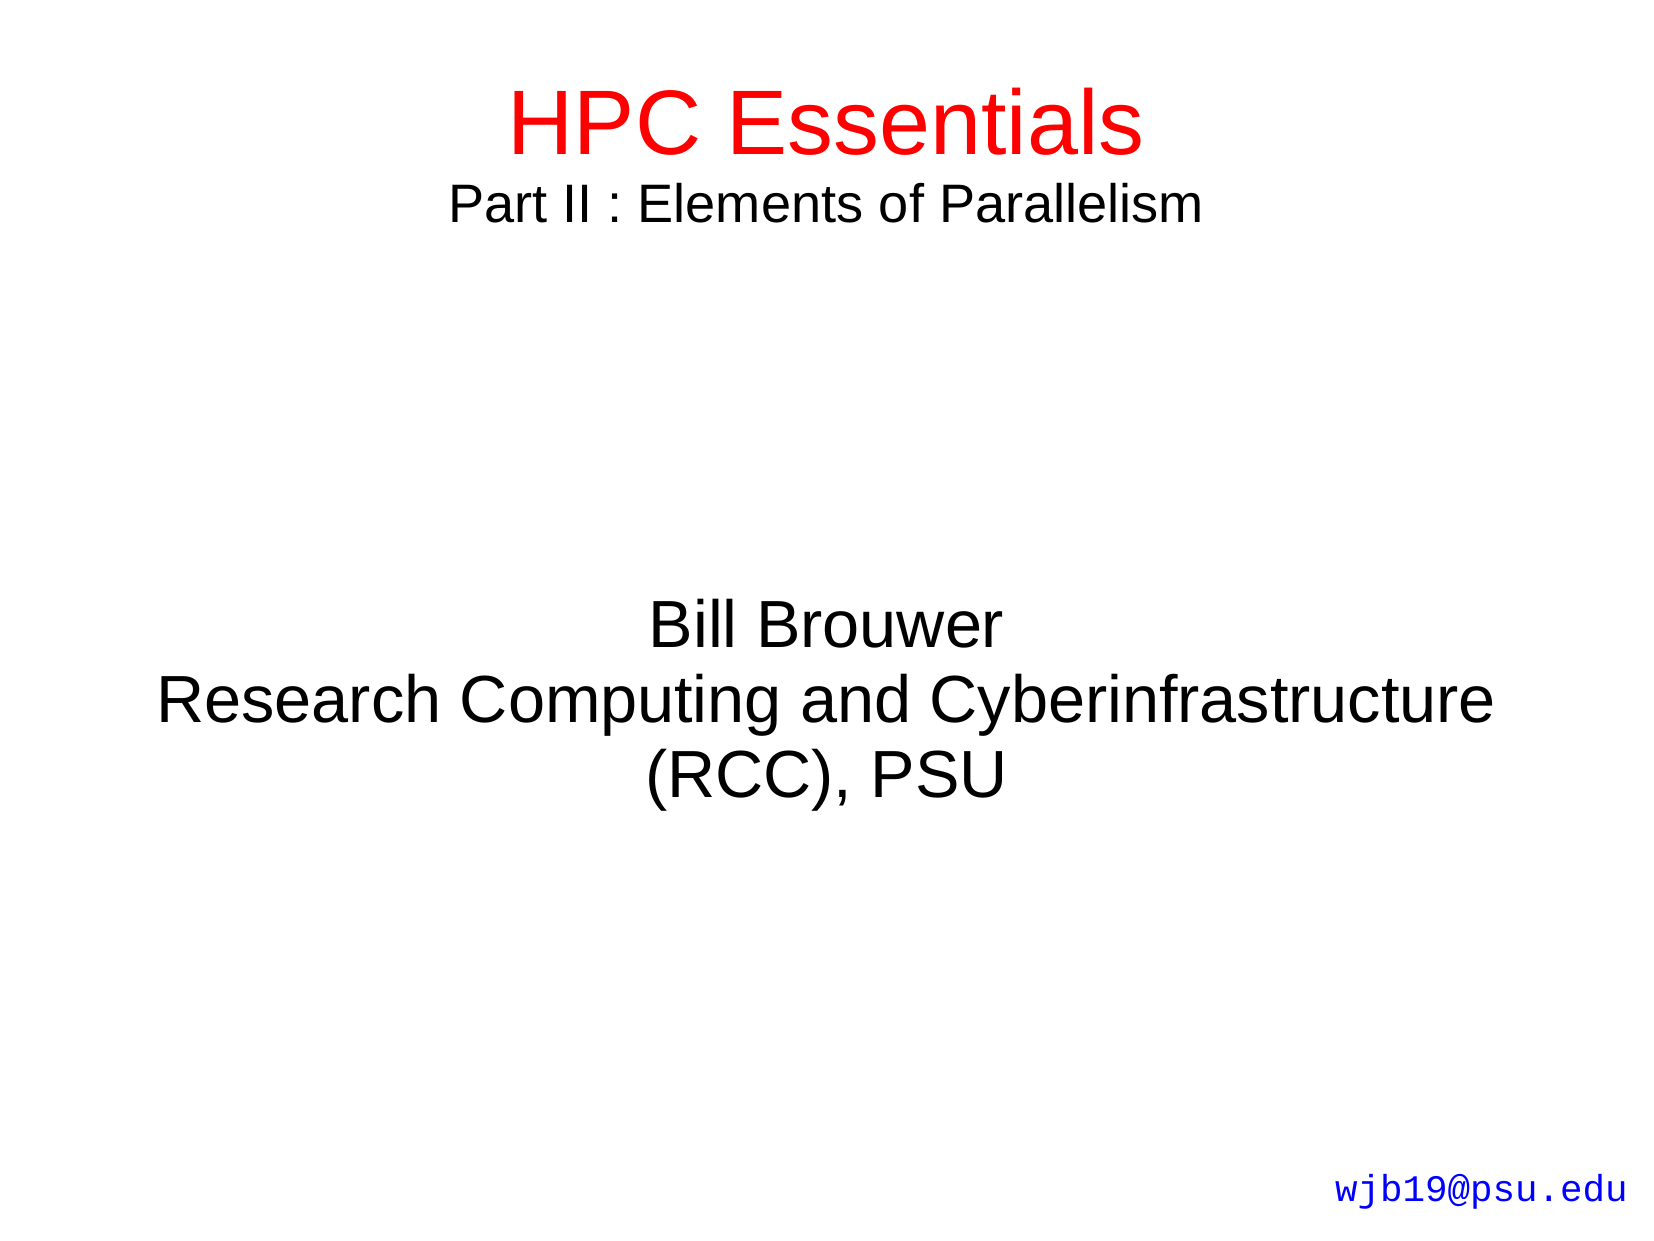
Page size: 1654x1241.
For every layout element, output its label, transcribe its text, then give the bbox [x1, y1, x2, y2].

subtitle Bill Brouwer Research Computing and Cyberinfrastructure (RCC), PSU [82, 290, 1571, 1109]
title HPC Essentials Part II : Elements of Parallelism [82, 49, 1571, 257]
text_box wjb19@psu.edu [1320, 1162, 1643, 1220]
